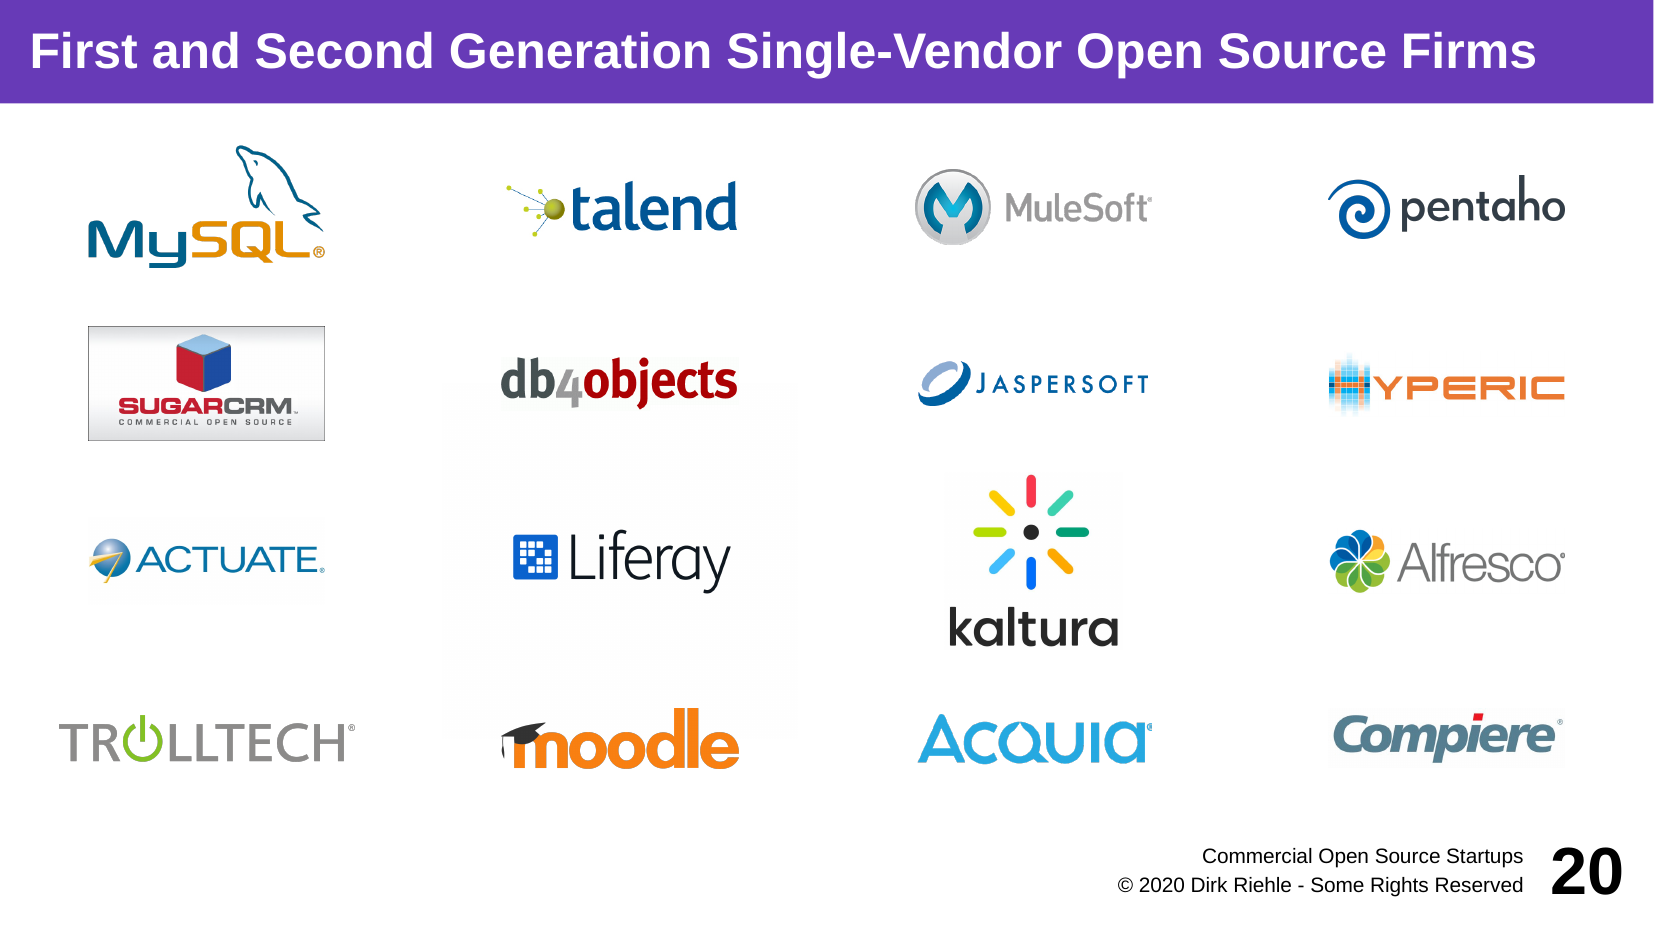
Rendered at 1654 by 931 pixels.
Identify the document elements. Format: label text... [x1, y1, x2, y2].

picture [59, 715, 355, 762]
picture [442, 357, 798, 769]
picture [1328, 175, 1565, 239]
picture [915, 697, 1152, 780]
picture [88, 326, 325, 441]
picture [1328, 708, 1565, 768]
title First and Second Generation Single-Vendor Open Source Firms [0, 0, 1654, 104]
picture [1328, 351, 1565, 417]
picture [88, 145, 325, 268]
picture [501, 177, 739, 237]
picture [915, 169, 1152, 245]
picture [915, 358, 1152, 410]
picture [88, 517, 325, 605]
picture [1328, 528, 1565, 594]
picture [944, 472, 1123, 650]
